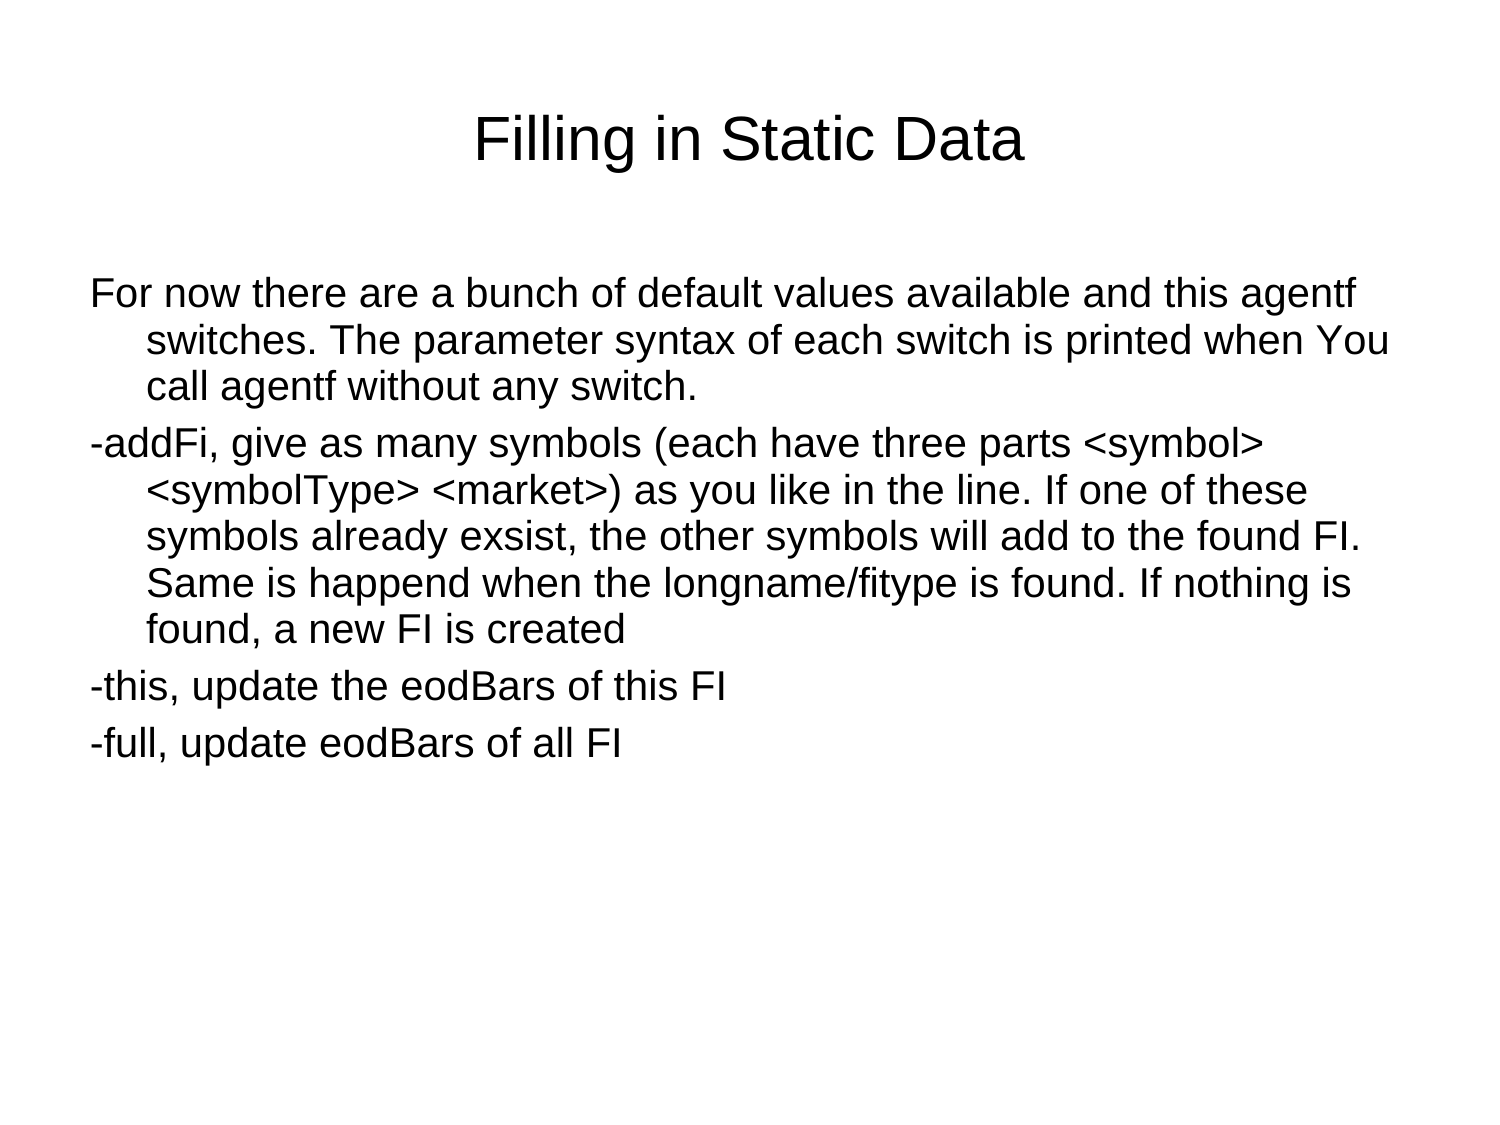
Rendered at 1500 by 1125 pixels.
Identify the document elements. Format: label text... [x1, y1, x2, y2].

title Filling in Static Data [75, 45, 1426, 233]
list For now there are a bunch of default values available and this agentf switches. The parameter syntax of each switch is printed when You call agentf without any switch. -addFi, give as many symbols (each have three parts <symbol> <symbolType> <market>) as you like in the line. If one of these symbols already exsist, the other symbols will add to the found FI. Same is happend when the longname/fitype is found. If nothing is found, a new FI is created -this, update the eodBars of this FI -full, update eodBars of all FI [75, 262, 1426, 1006]
